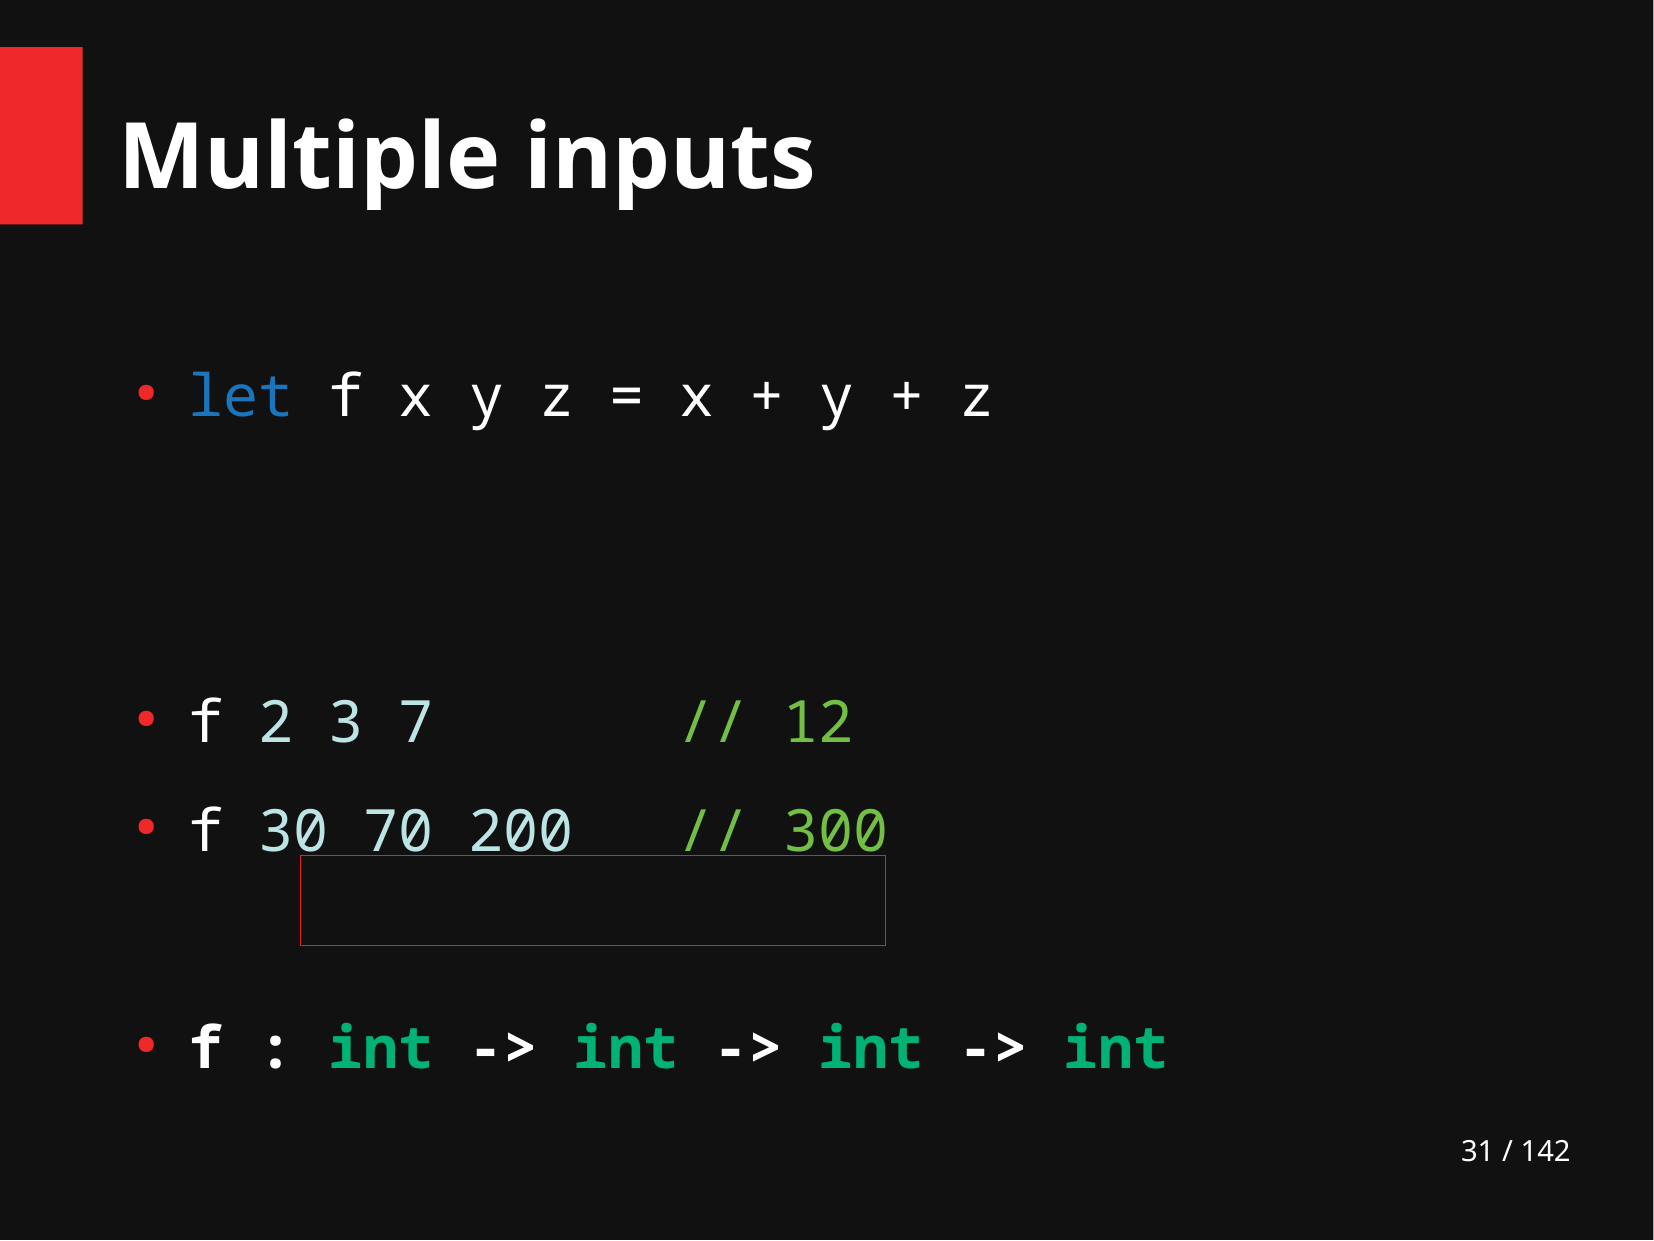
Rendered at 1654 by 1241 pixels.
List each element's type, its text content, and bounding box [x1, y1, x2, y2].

list let f x y z = x + y + z f 2 3 7 // 12 f 30 70 200 // 300 f : int -> int -> int -> int [118, 354, 1536, 1074]
title Multiple inputs [118, 49, 1571, 257]
